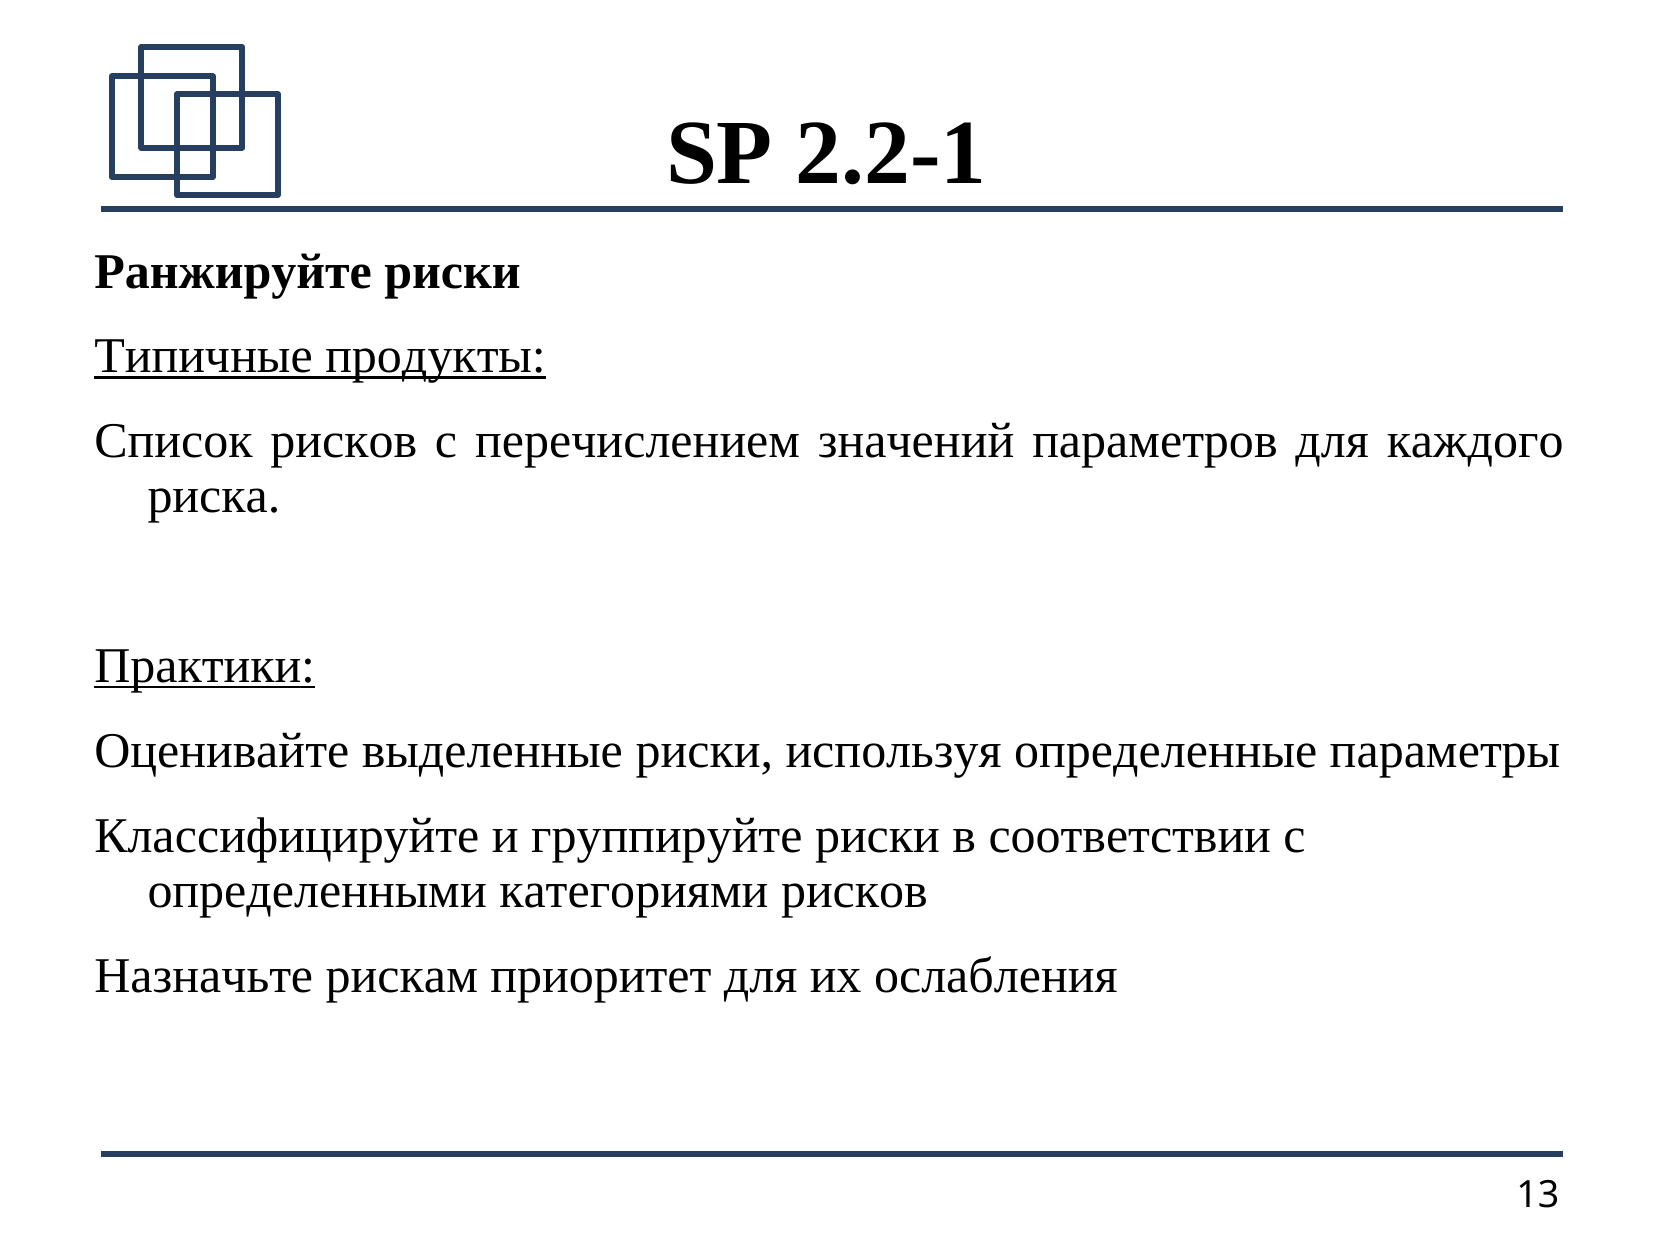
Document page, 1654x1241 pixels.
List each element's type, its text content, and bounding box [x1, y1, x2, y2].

list Ранжируйте риски Типичные продукты: Список рисков с перечислением значений параметров для каждого риска. Практики: Оценивайте выделенные риски, используя определенные параметры Классифицируйте и группируйте риски в соответствии с определенными категориями рисков Назначьте рискам приоритет для их ослабления [76, 243, 1565, 1070]
title SP 2.2-1 [82, 49, 1571, 257]
